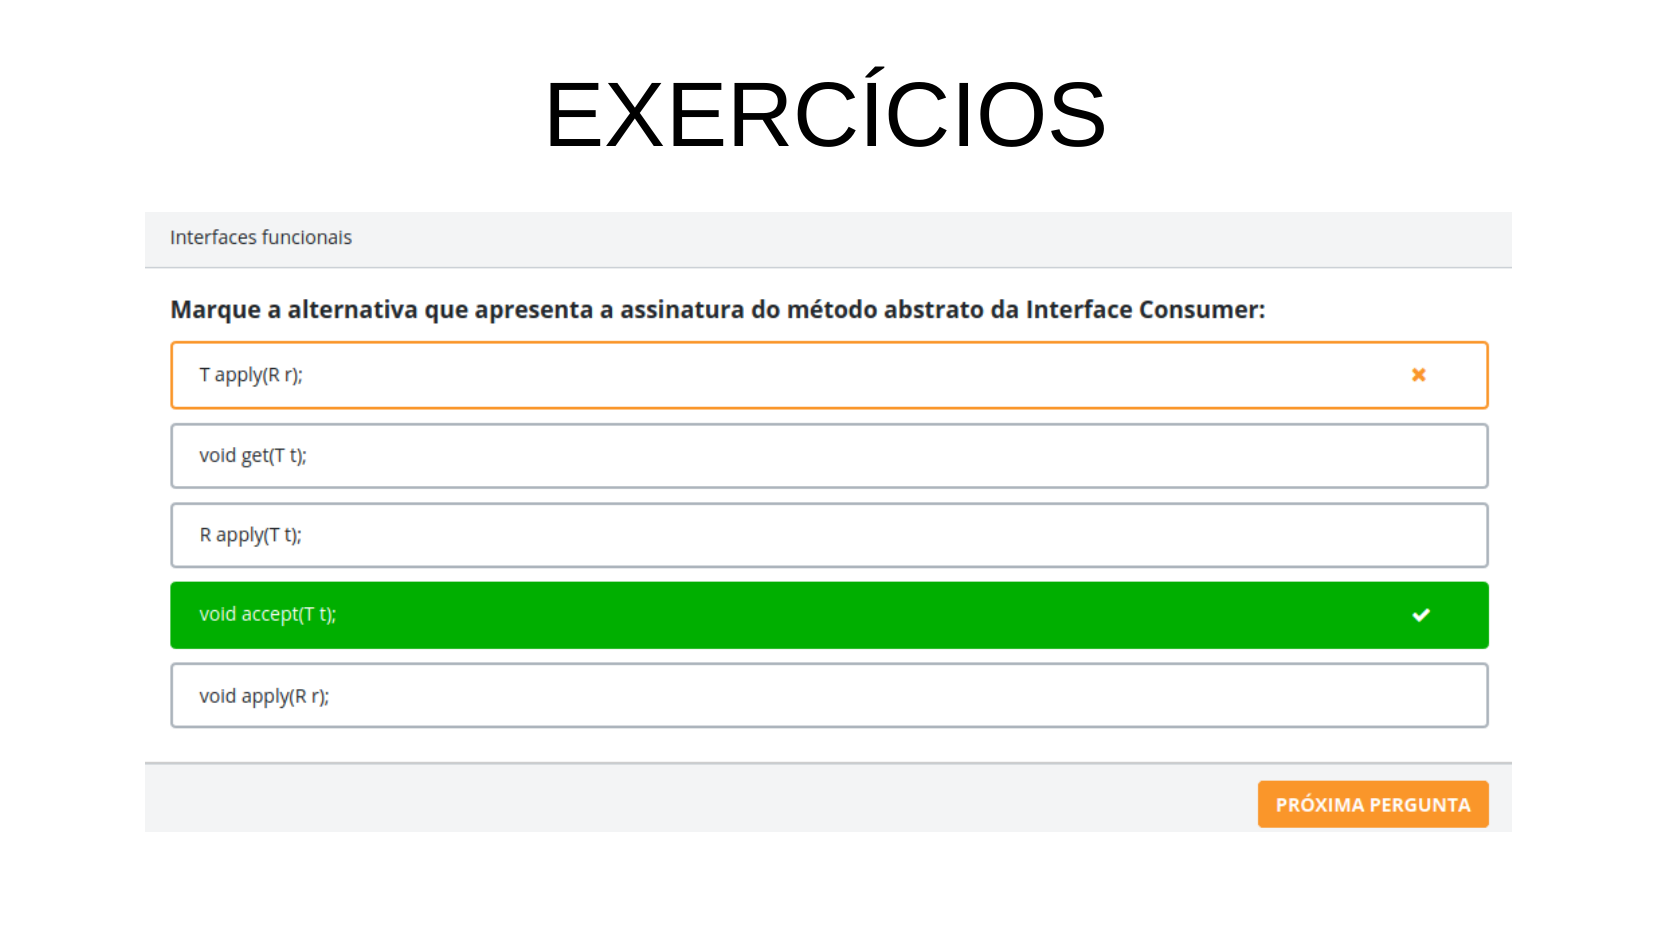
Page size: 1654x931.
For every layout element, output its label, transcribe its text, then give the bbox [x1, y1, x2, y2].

picture [145, 212, 1512, 832]
title EXERCÍCIOS [82, 37, 1571, 193]
